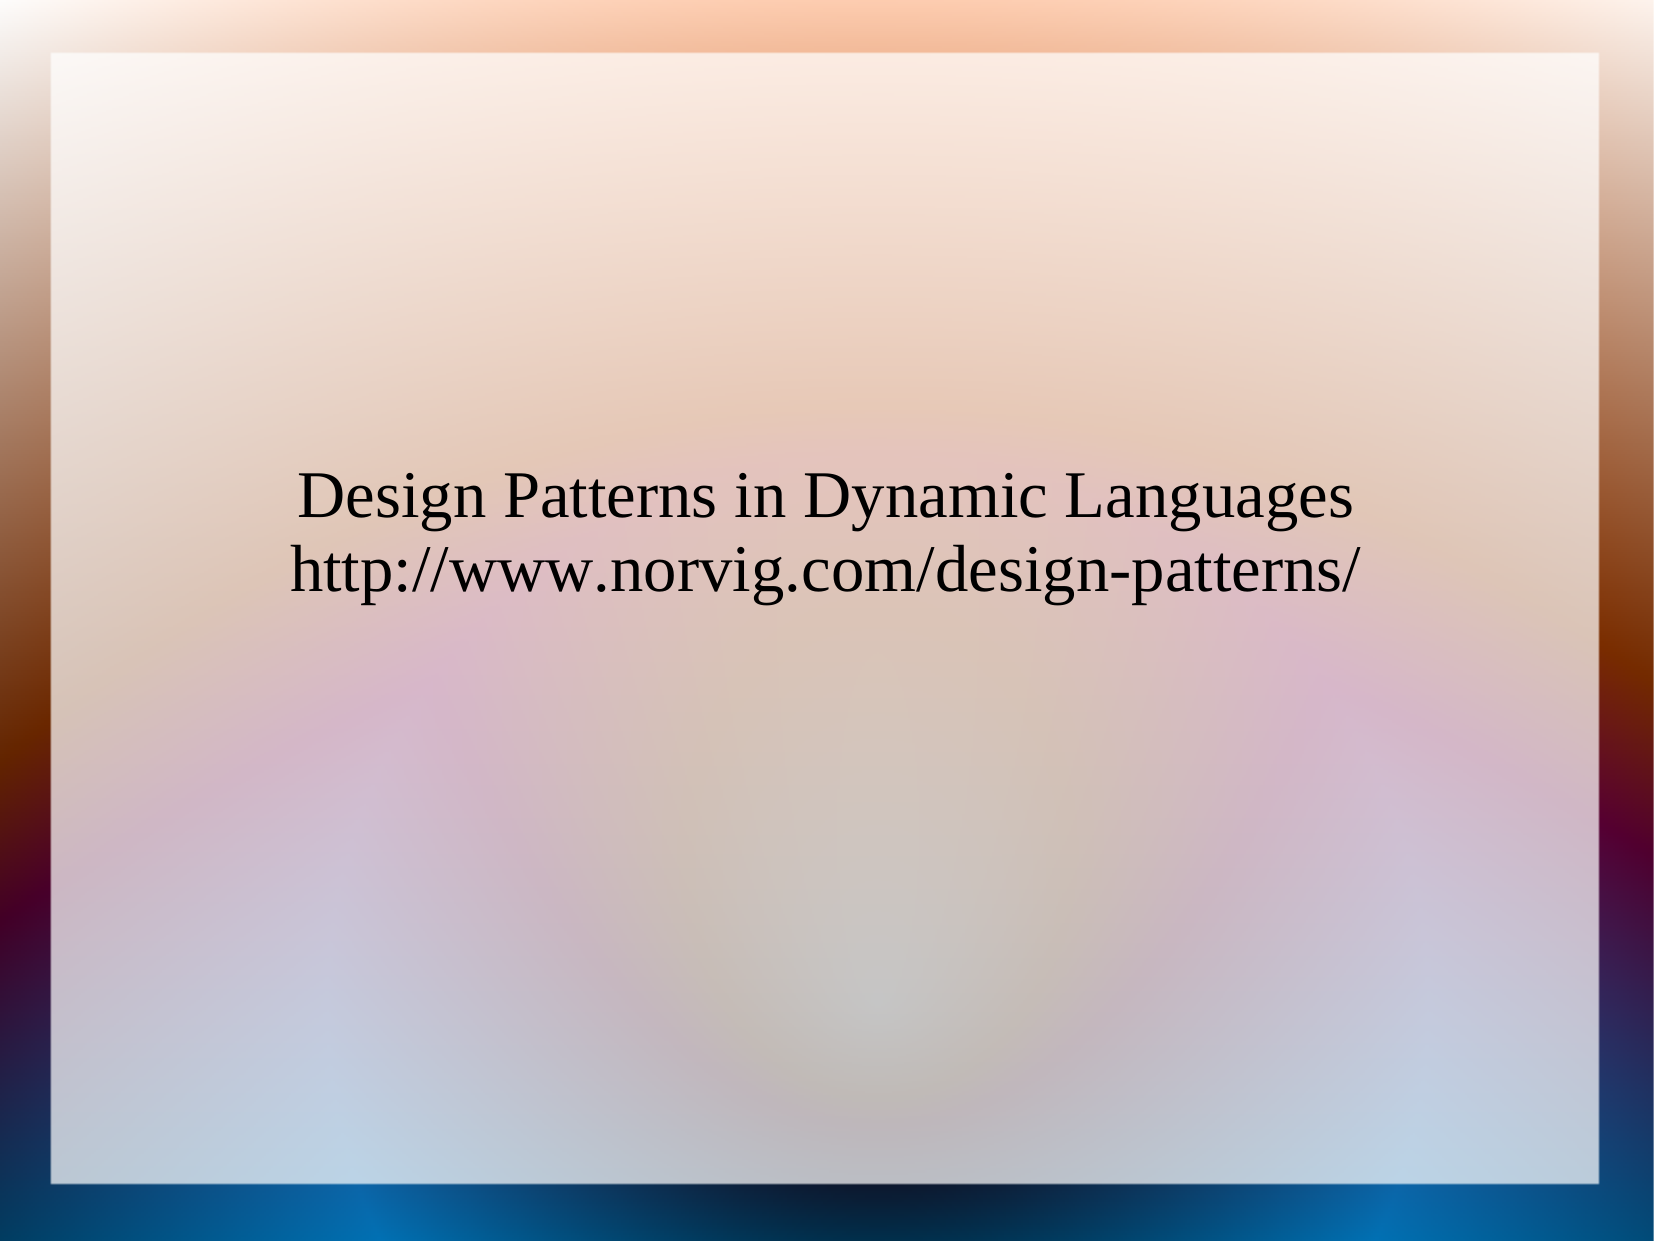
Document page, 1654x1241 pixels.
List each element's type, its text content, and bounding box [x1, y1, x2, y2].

picture [0, 0, 1654, 1241]
subtitle Design Patterns in Dynamic Languages http://www.norvig.com/design-patterns/ [82, 55, 1571, 1010]
